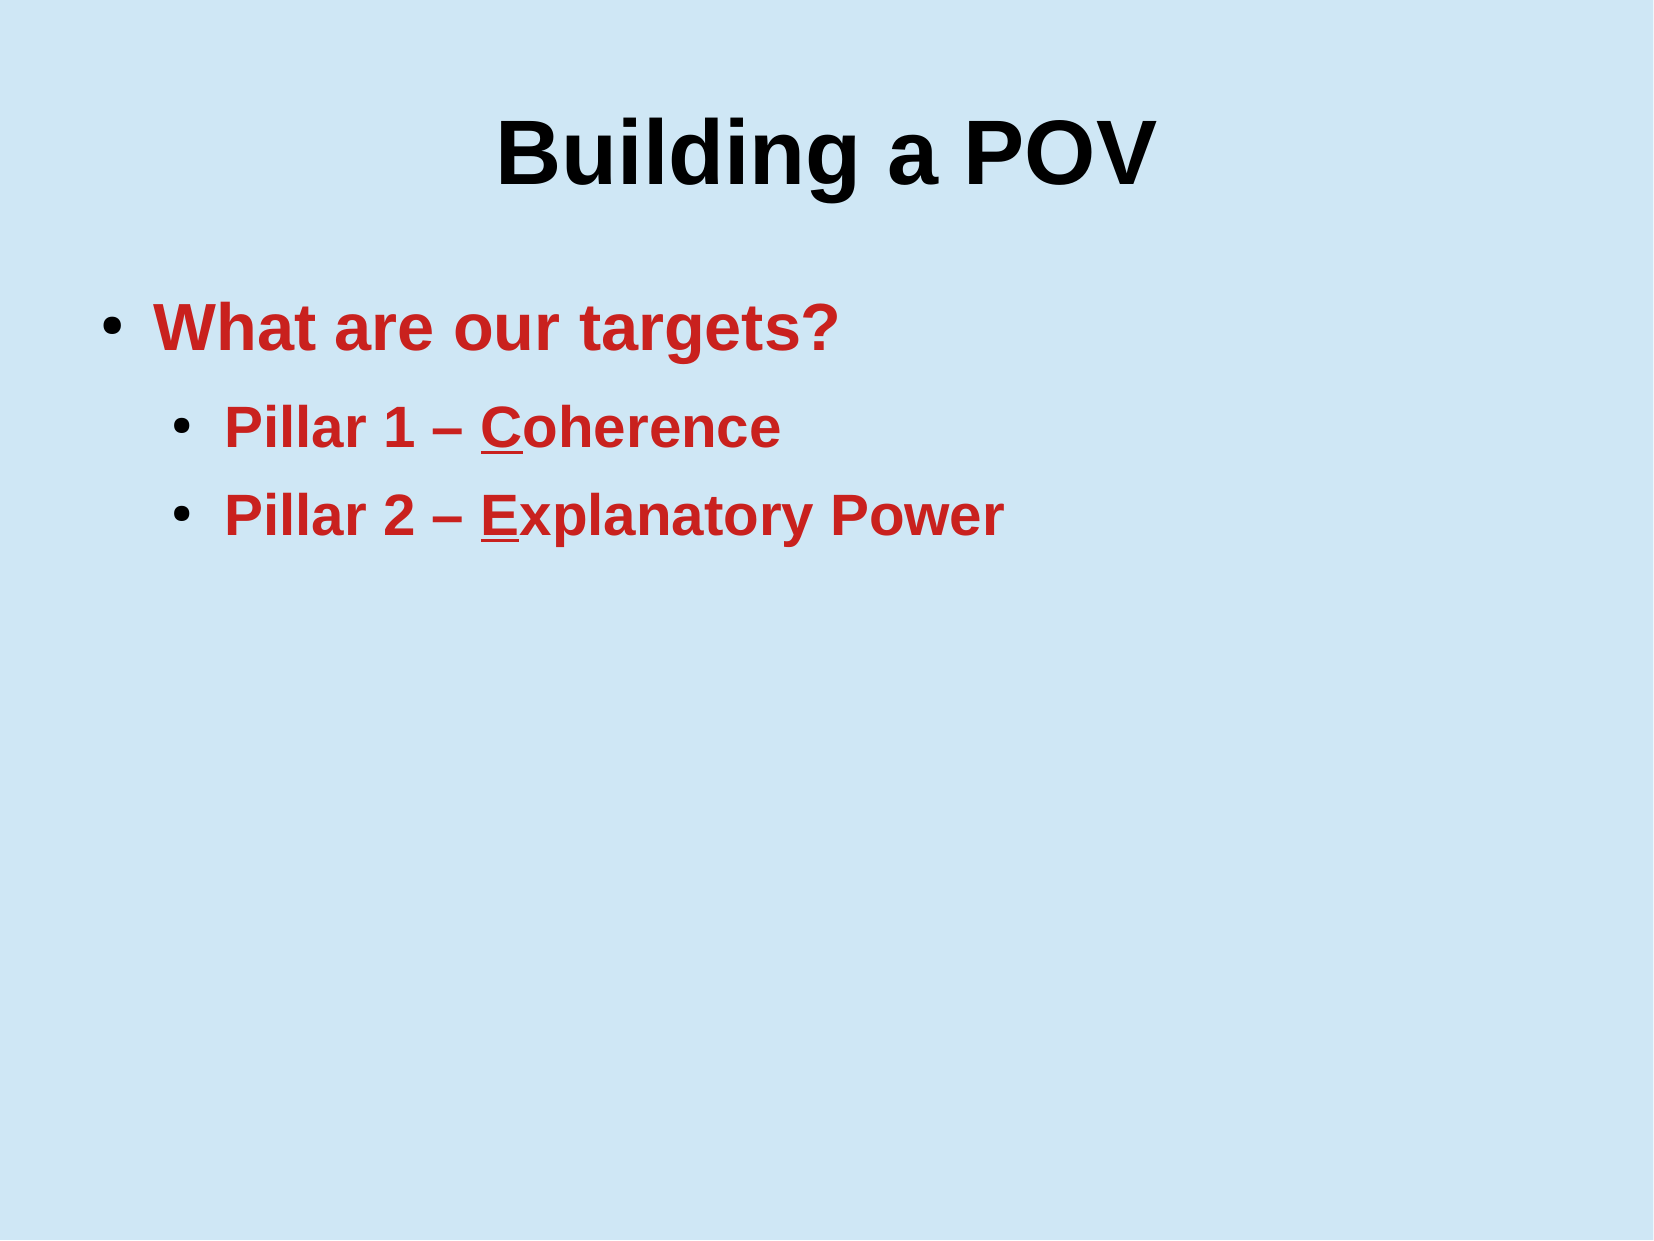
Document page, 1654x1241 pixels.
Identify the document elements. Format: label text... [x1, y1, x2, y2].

title Building a POV [82, 49, 1571, 257]
list What are our targets? Pillar 1 – Coherence Pillar 2 – Explanatory Power [82, 290, 1571, 1010]
